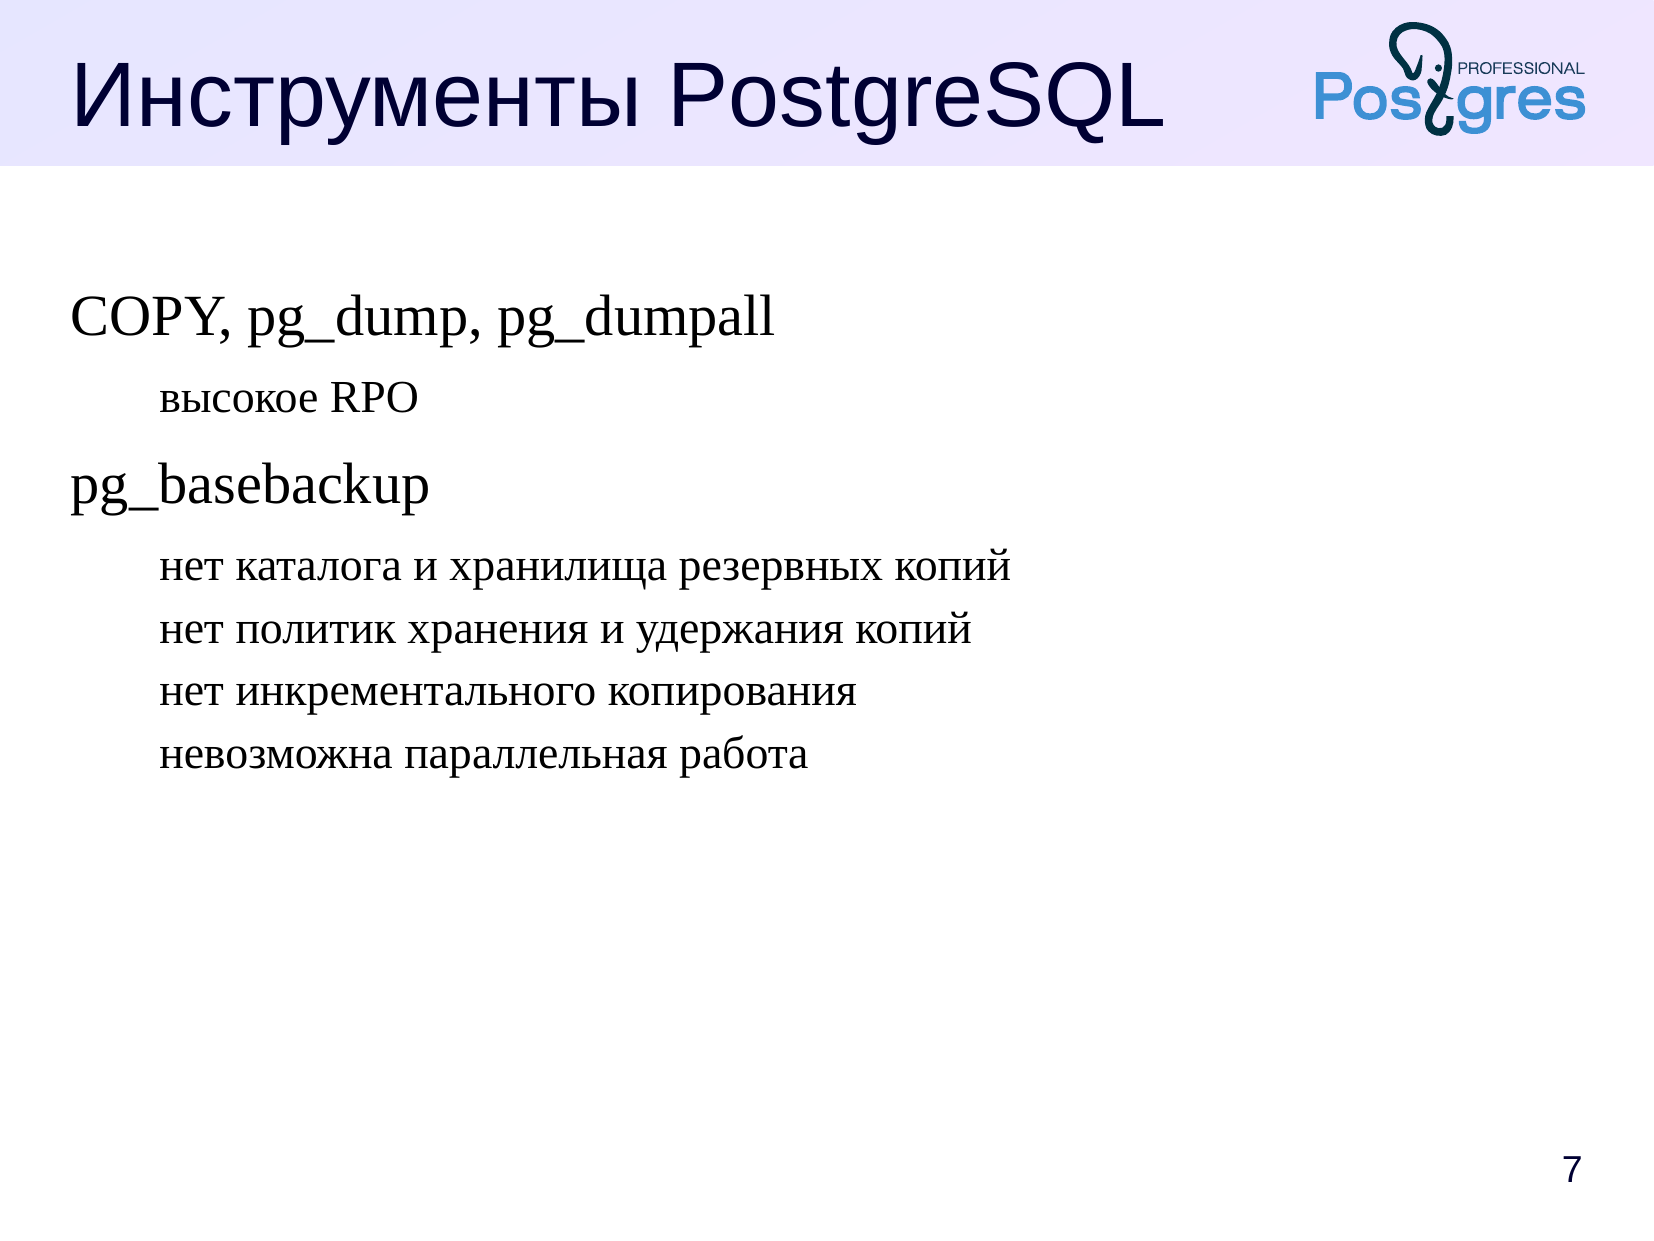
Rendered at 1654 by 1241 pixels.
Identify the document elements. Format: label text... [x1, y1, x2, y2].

list COPY, pg_dump, pg_dumpall высокое RPO pg_basebackup нет каталога и хранилища резервных копий нет политик хранения и удержания копий нет инкрементального копирования невозможна параллельная работа [70, 283, 1583, 1134]
title Инструменты PostgreSQL [70, 43, 1241, 147]
